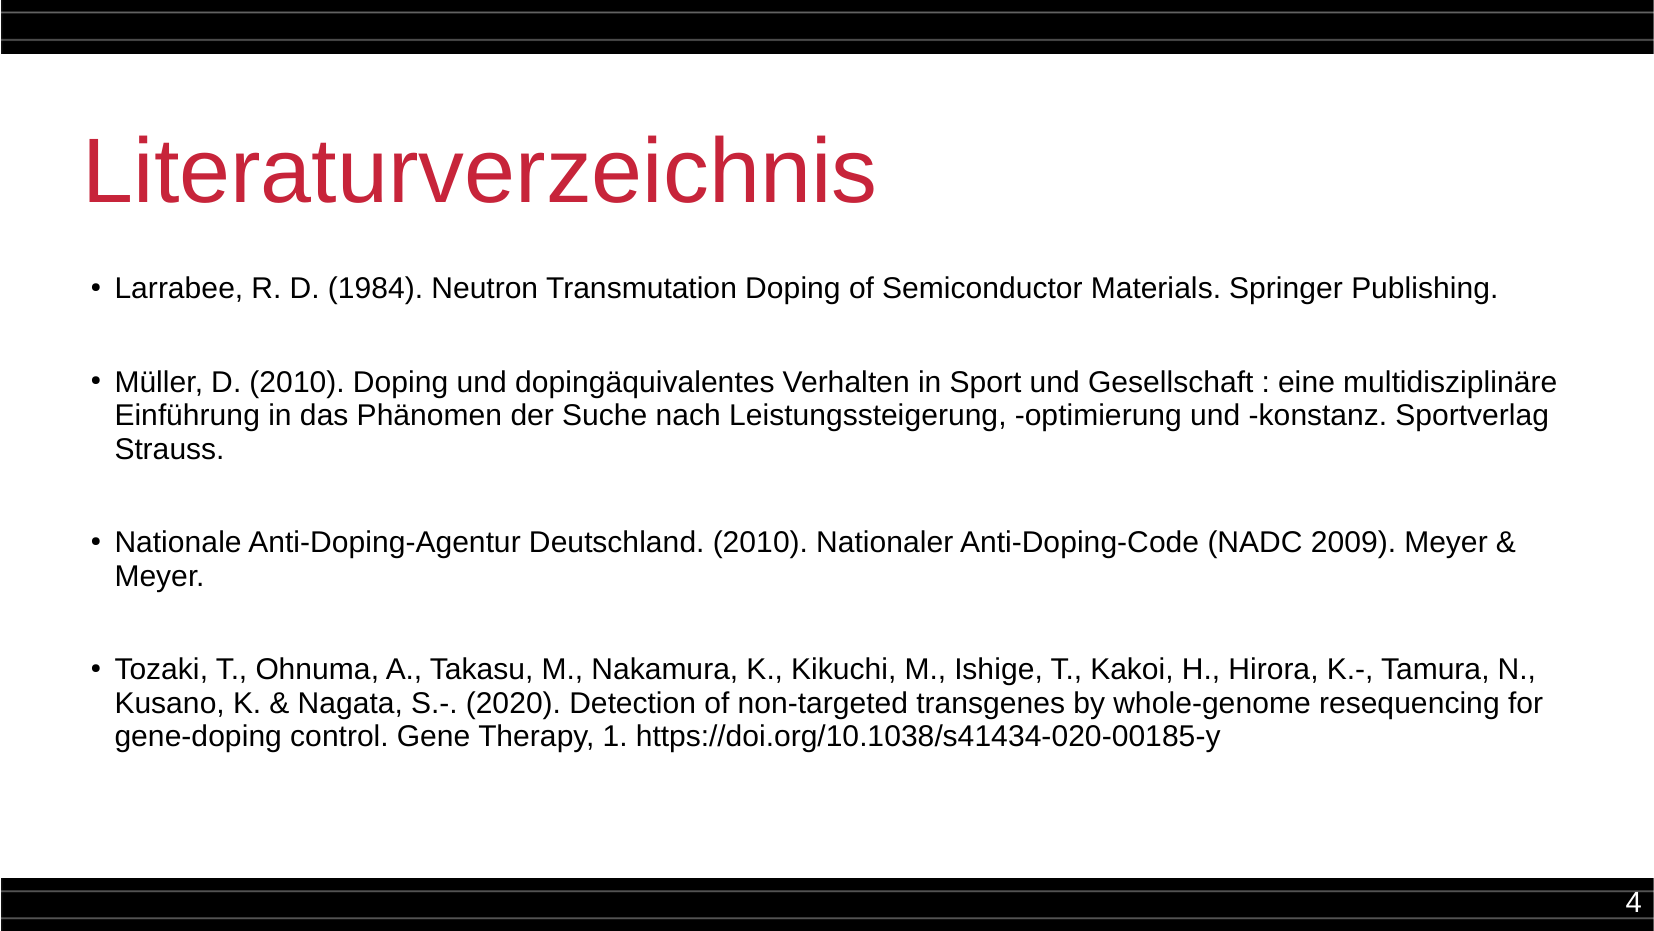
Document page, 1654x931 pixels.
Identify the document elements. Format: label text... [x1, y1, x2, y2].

title Literaturverzeichnis [82, 92, 1571, 249]
picture [1, 0, 1654, 54]
picture [1, 878, 1654, 931]
list Larrabee, R. D. (1984). Neutron Transmutation Doping of Semiconductor Materials. Springer Publishing. Müller, D. (2010). Doping und dopingäquivalentes Verhalten in Sport und Gesellschaft : eine multidisziplinäre Einführung in das Phänomen der Suche nach Leistungssteigerung, -optimierung und -konstanz. Sportverlag Strauss. Nationale Anti-Doping-Agentur Deutschland. (2010). Nationaler Anti-Doping-Code (NADC 2009). Meyer & Meyer. Tozaki, T., Ohnuma, A., Takasu, M., Nakamura, K., Kikuchi, M., Ishige, T., Kakoi, H., Hirora, K.-, Tamura, N., Kusano, K. & Nagata, S.-. (2020). Detection of non-targeted transgenes by whole-genome resequencing for gene-doping control. Gene Therapy, 1. https://doi.org/10.1038/s41434-020-00185-y [82, 271, 1571, 758]
